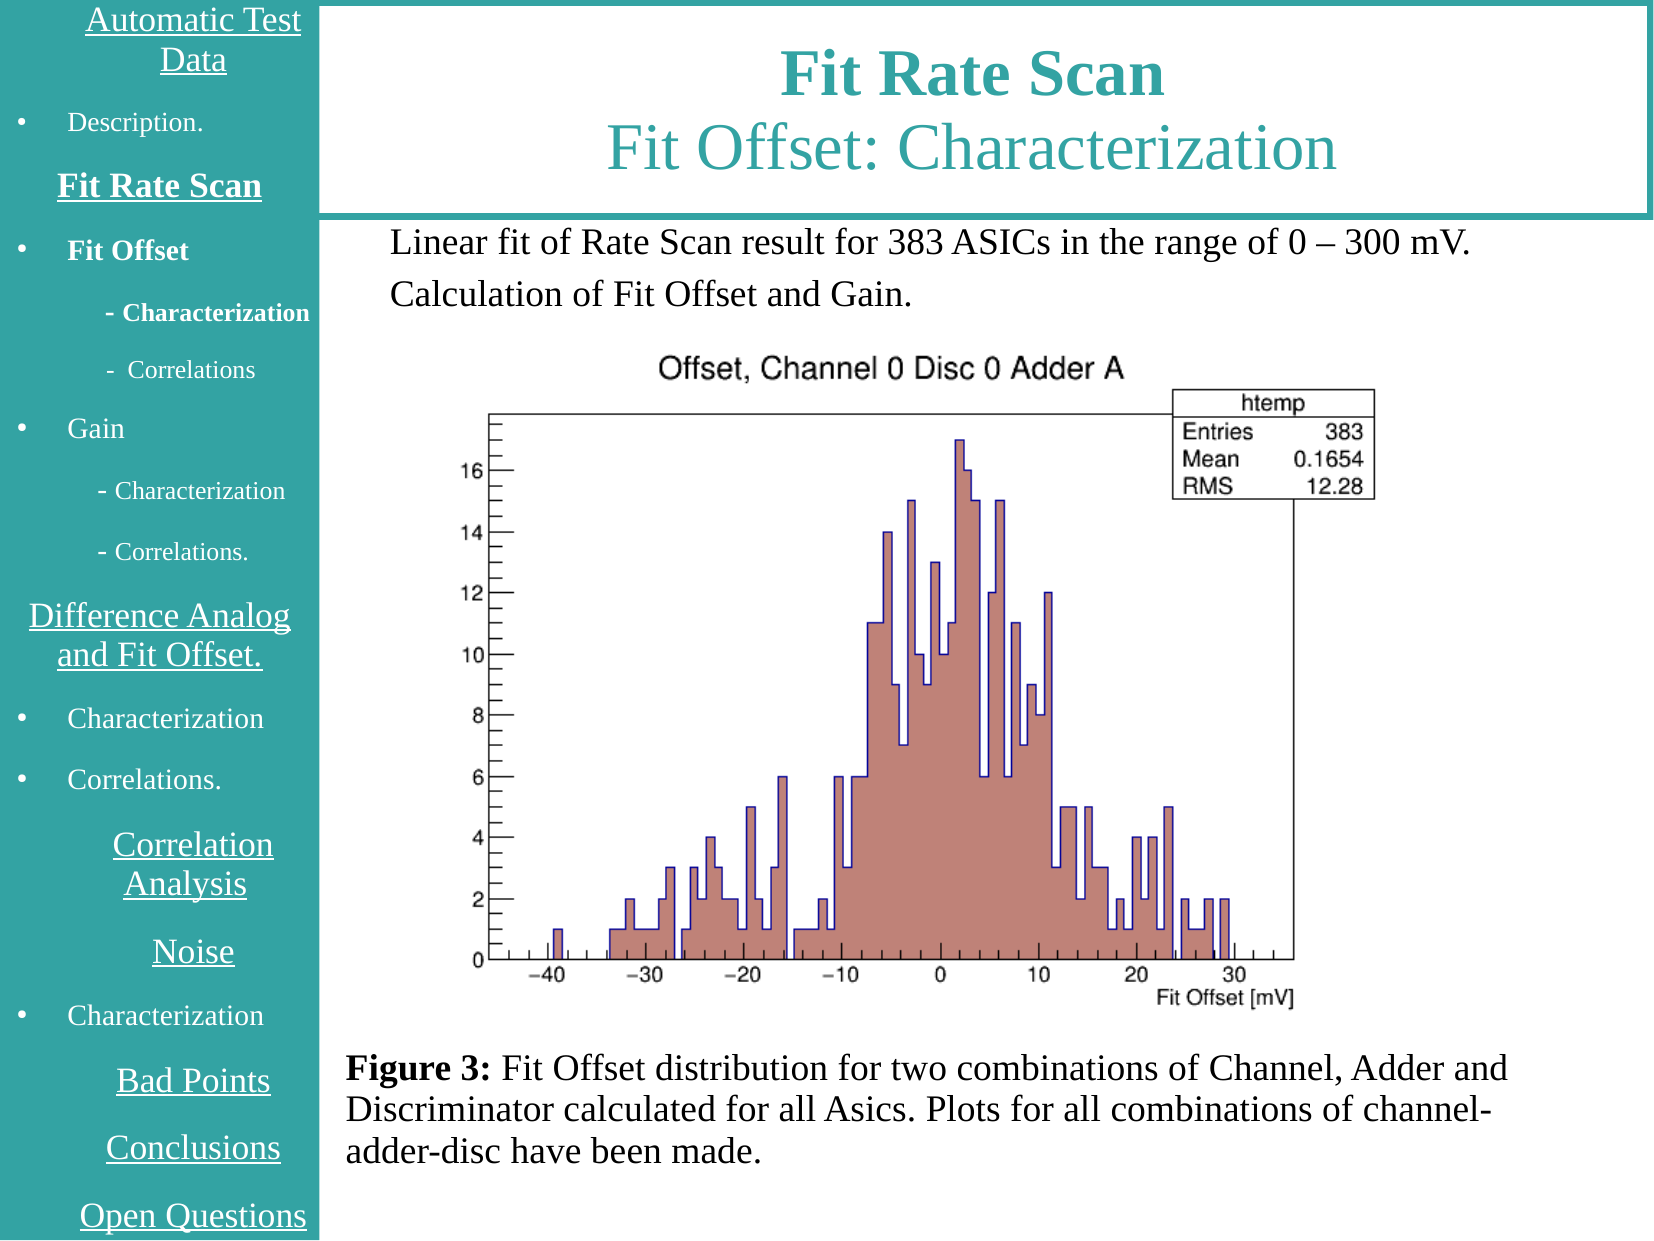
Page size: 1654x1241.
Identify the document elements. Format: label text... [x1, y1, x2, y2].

picture [389, 346, 1394, 1028]
list Automatic Test Data Description. Fit Rate Scan Fit Offset - Characterization - Correlations Gain - Characterization - Correlations. Difference Analog and Fit Offset. Characterization Correlations. Correlation Analysis Noise Characterization Bad Points Conclusions Open Questions [0, 0, 320, 1241]
title Fit Rate Scan Fit Offset: Characterization [320, 2, 1651, 217]
list Linear fit of Rate Scan result for 383 ASICs in the range of 0 – 300 mV. Calculation of Fit Offset and Gain. [320, 220, 1642, 1241]
text_box Figure 3: Fit Offset distribution for two combinations of Channel, Adder and Discriminator calculated for all Asics. Plots for all combinations of channel-adder-disc have been made. [330, 1039, 1583, 1217]
